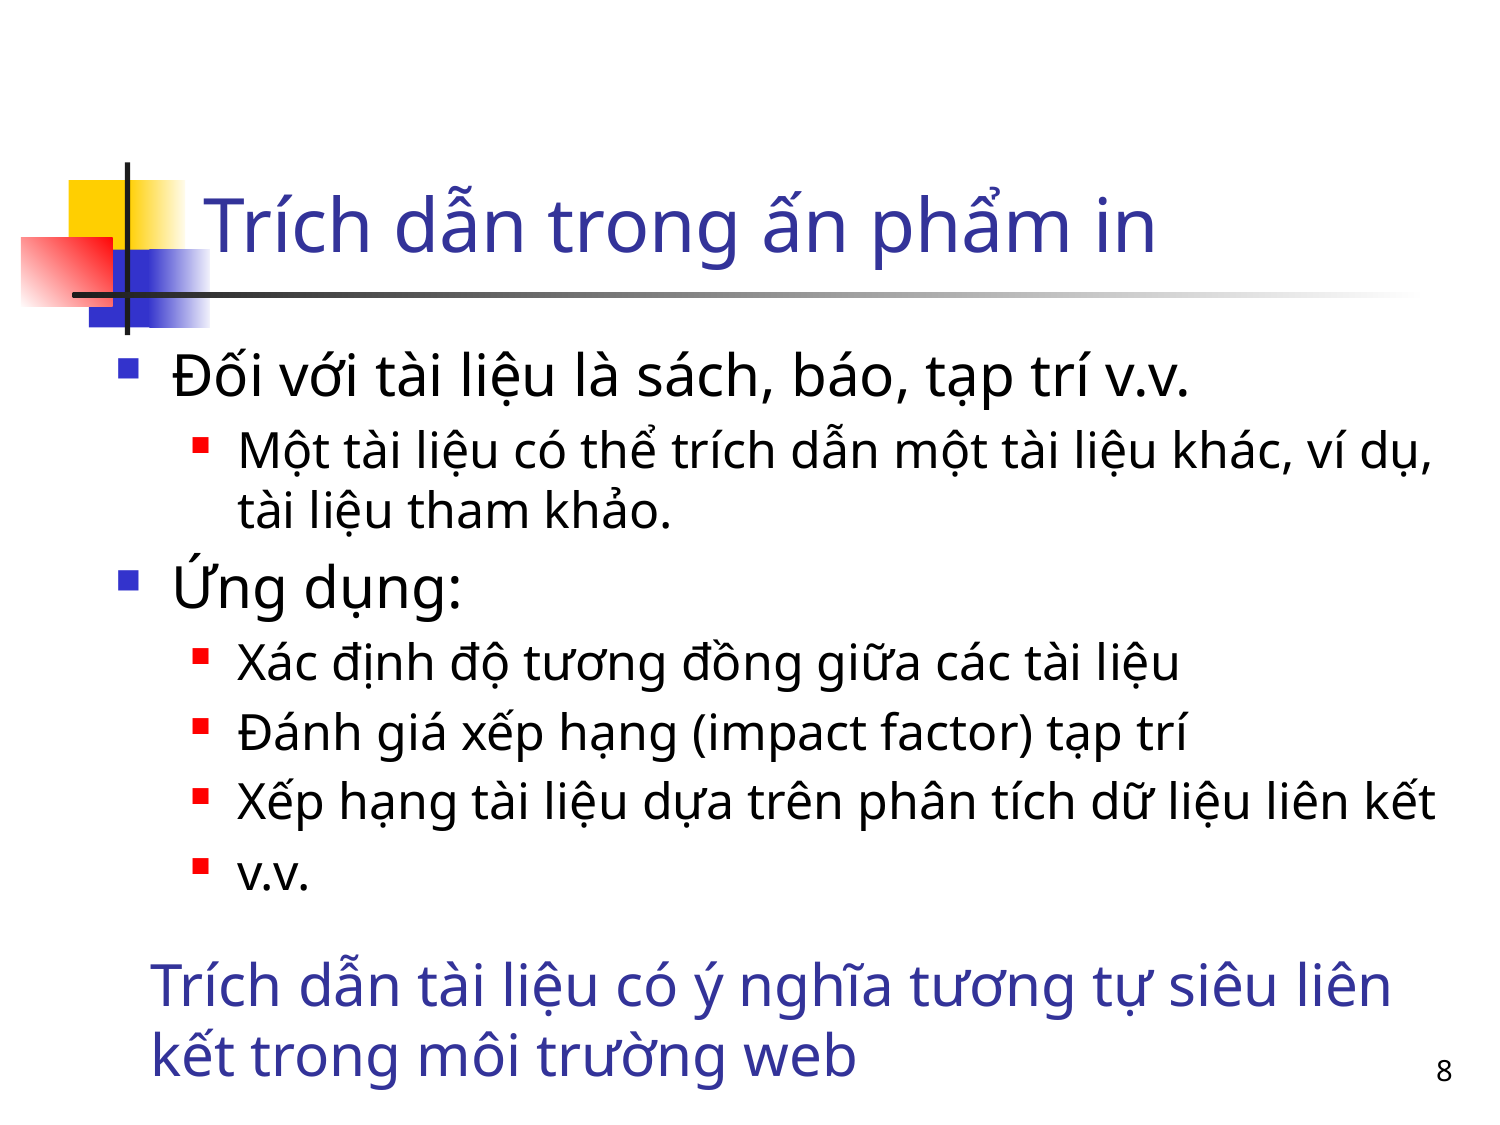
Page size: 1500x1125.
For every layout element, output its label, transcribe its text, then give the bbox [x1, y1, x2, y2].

text_box Đối với tài liệu là sách, báo, tạp trí v.v. Một tài liệu có thể trích dẫn một tài liệu khác, ví dụ, tài liệu tham khảo. Ứng dụng: Xác định độ tương đồng giữa các tài liệu Đánh giá xếp hạng (impact factor) tạp trí Xếp hạng tài liệu dựa trên phân tích dữ liệu liên kết v.v. [100, 331, 1469, 953]
slide_number <number> [1155, 1024, 1468, 1100]
text_box Trích dẫn tài liệu có ý nghĩa tương tự siêu liên kết trong môi trường web [135, 940, 1424, 1096]
title Trích dẫn trong ấn phẩm in [188, 35, 1468, 275]
